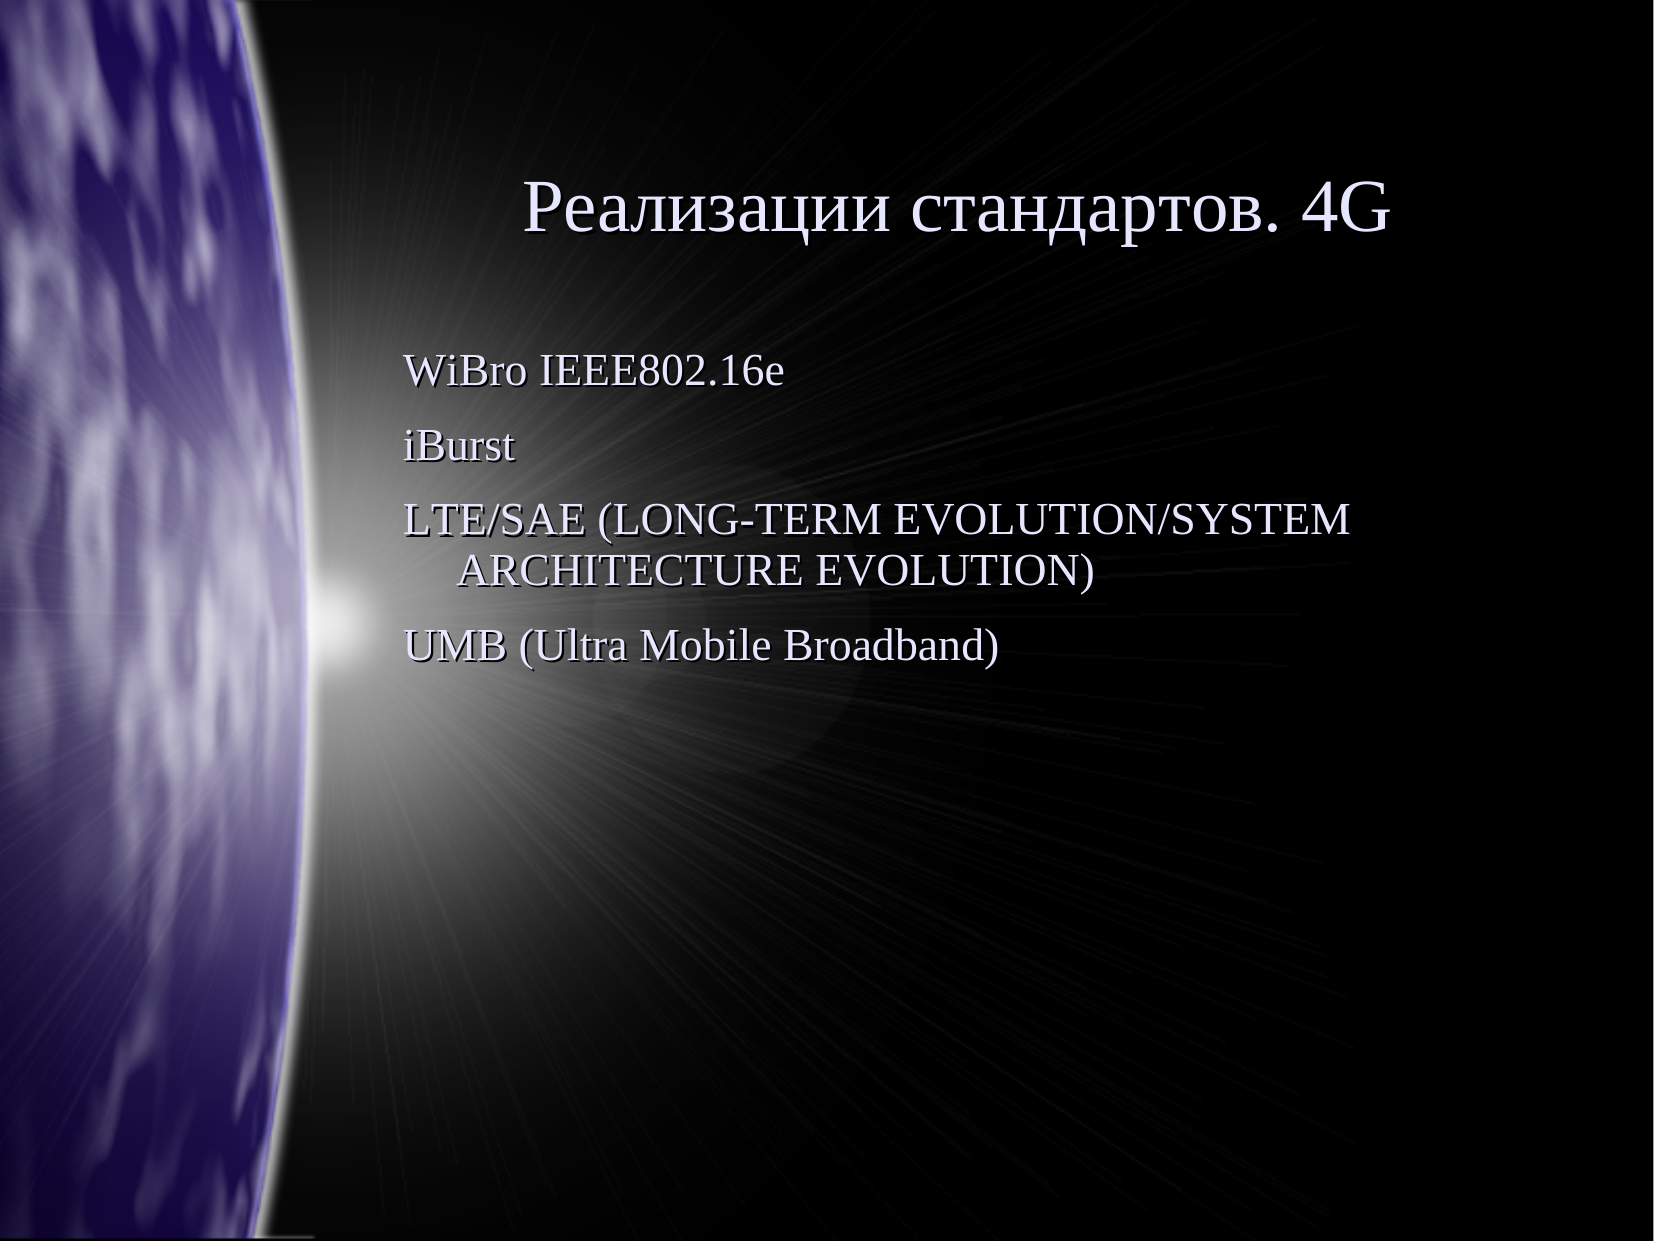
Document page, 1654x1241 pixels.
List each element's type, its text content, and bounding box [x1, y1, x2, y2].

picture [0, 0, 1654, 1241]
title Реализации стандартов. 4G [383, 102, 1534, 311]
list WiBro IEEE802.16e iBurst LTE/SAE (LONG-TERM EVOLUTION/SYSTEM ARCHITECTURE EVOLUTION) UMB (Ultra Mobile Broadband) [385, 344, 1534, 1112]
